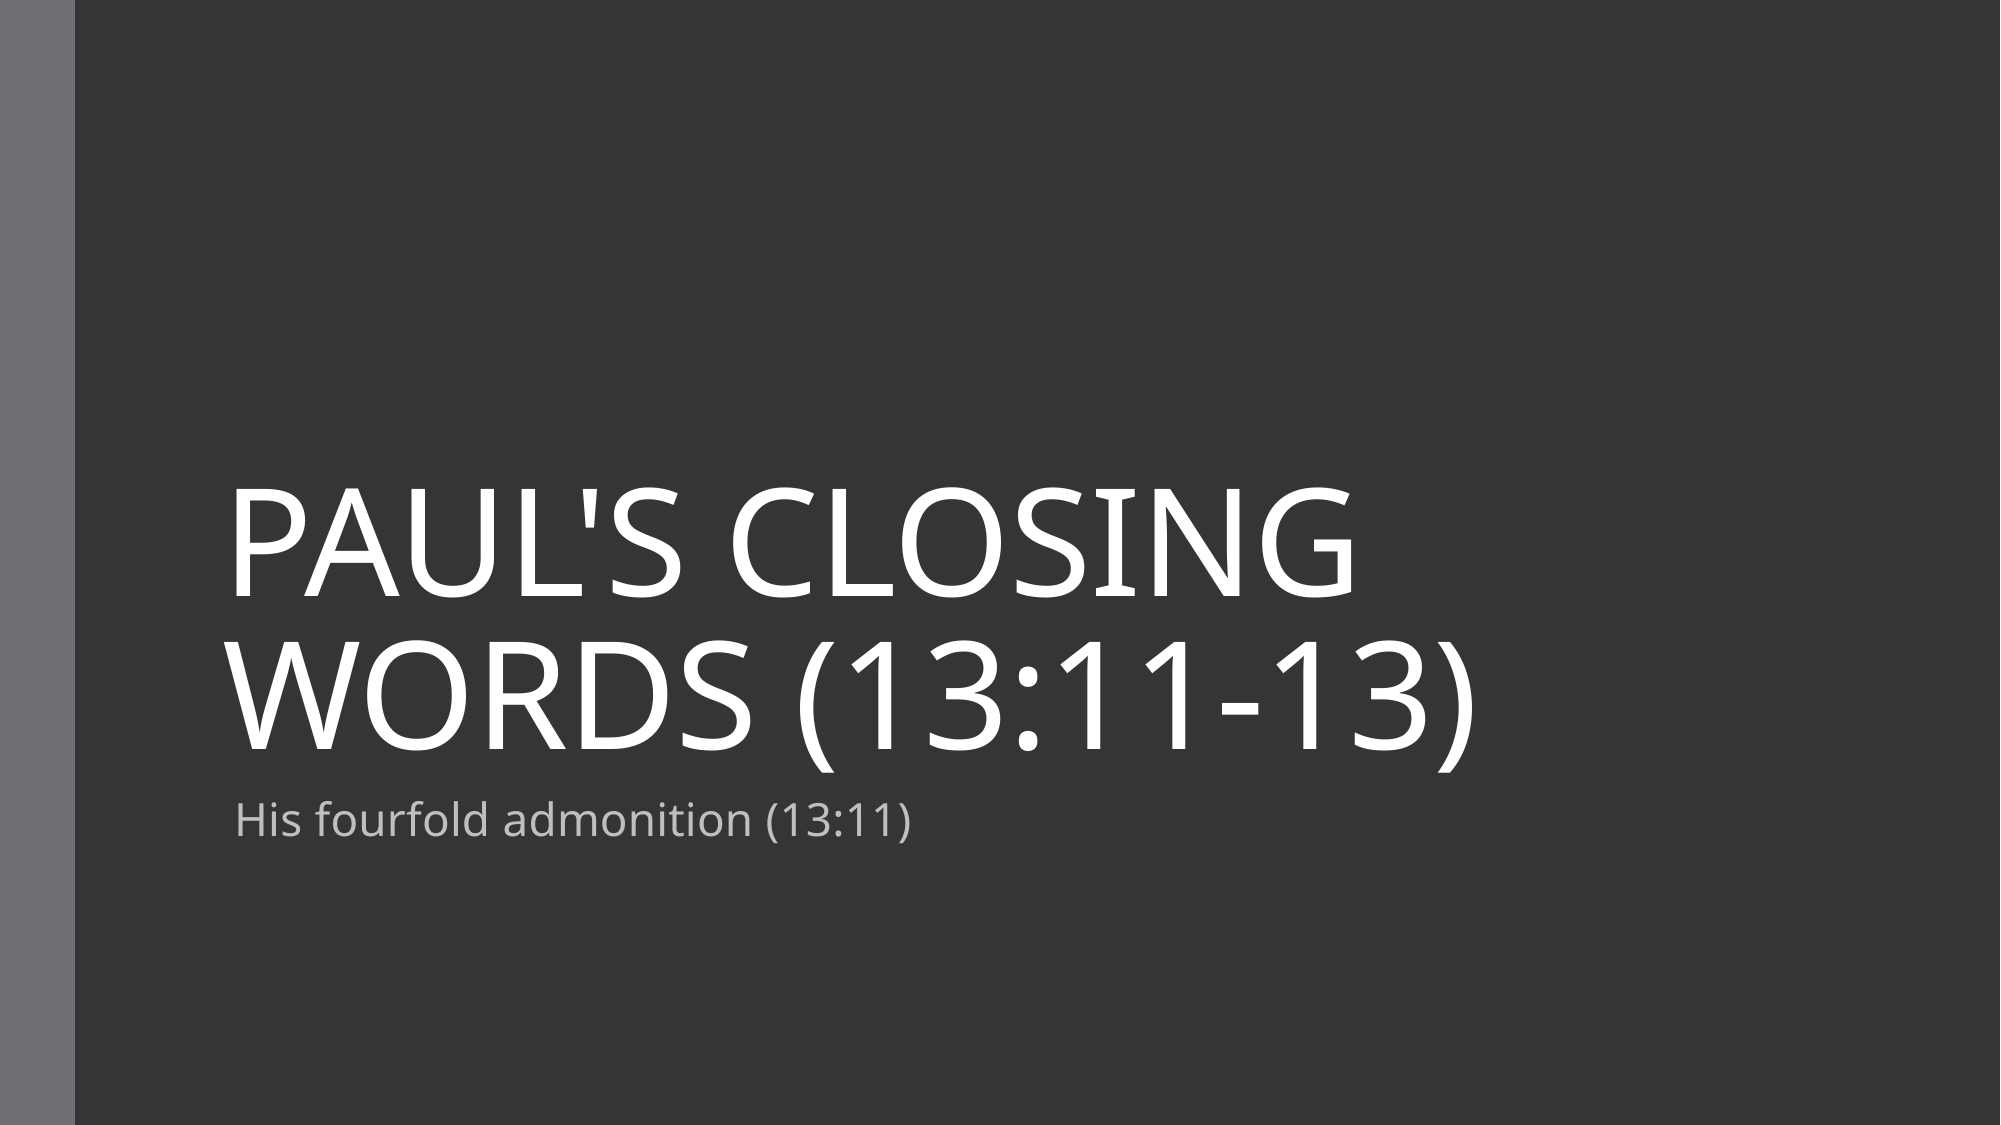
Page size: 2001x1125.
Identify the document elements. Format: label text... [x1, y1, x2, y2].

subtitle His fourfold admonition (13:11) [206, 787, 1752, 1066]
title PAUL'S CLOSING WORDS (13:11-13) [206, 124, 1752, 787]
